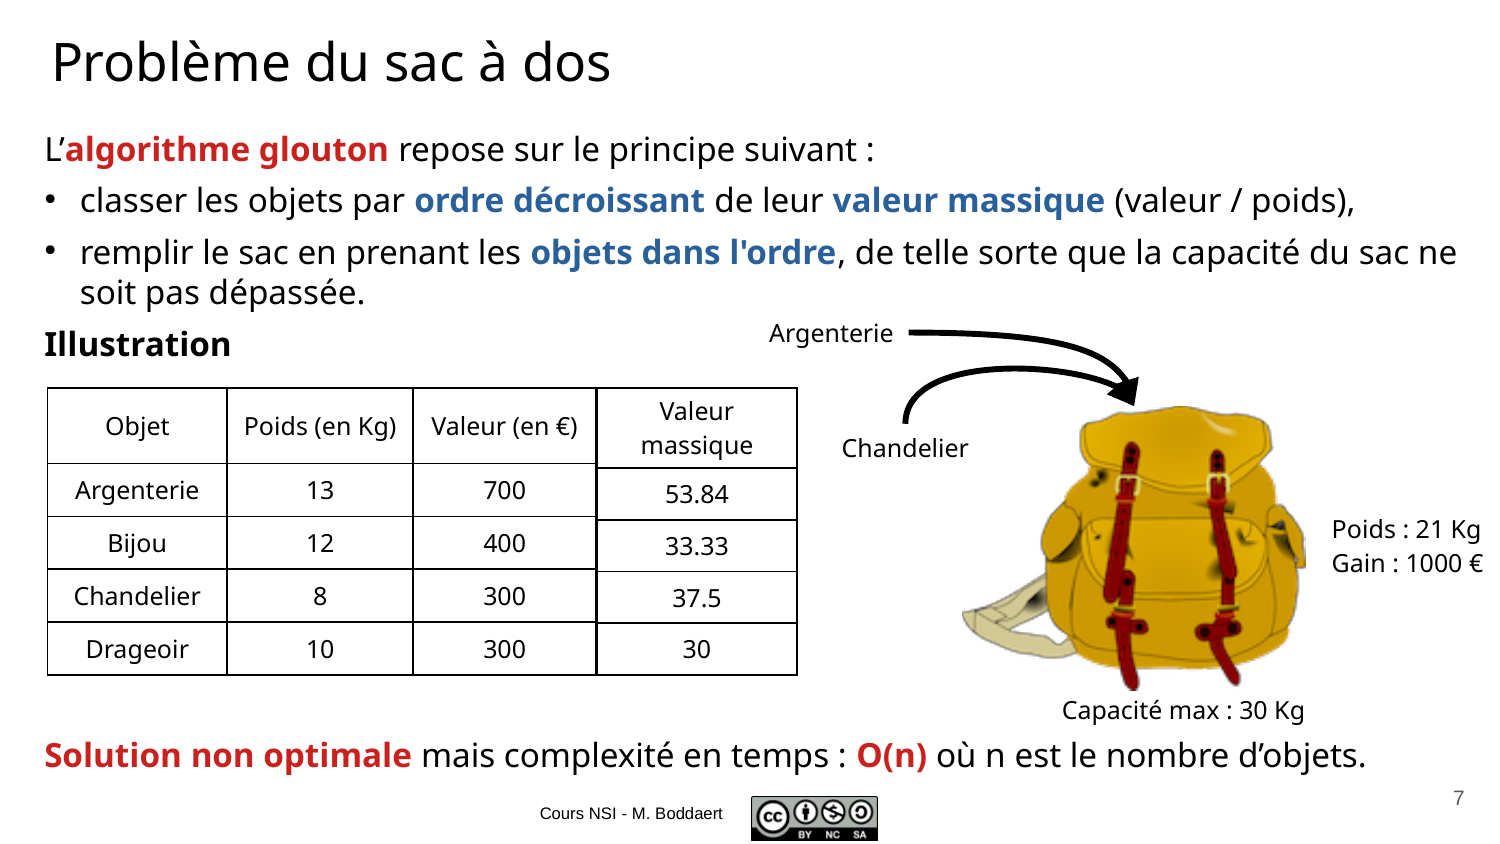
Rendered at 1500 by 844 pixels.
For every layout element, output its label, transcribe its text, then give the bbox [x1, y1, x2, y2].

text_box Poids : 21 Kg Gain : 1000 € [1316, 504, 1495, 578]
text_box Chandelier [826, 423, 978, 468]
text_box L’algorithme glouton repose sur le principe suivant : classer les objets par ordre décroissant de leur valeur massique (valeur / poids), remplir le sac en prenant les objets dans l'ordre, de telle sorte que la capacité du sac ne soit pas dépassée. [29, 120, 1477, 325]
picture [962, 406, 1306, 692]
text_box Capacité max : 30 Kg [1047, 685, 1315, 730]
table_cell 30 [598, 624, 796, 674]
title Problème du sac à dos [51, 13, 1449, 108]
table_cell Chandelier [48, 570, 226, 621]
table_cell 300 [414, 623, 595, 674]
table_cell 53.84 [598, 469, 796, 519]
table_cell Bijou [48, 517, 226, 568]
text_box Argenterie [754, 308, 903, 352]
table_cell Argenterie [48, 464, 226, 516]
slide_number <numéro> [1389, 764, 1480, 830]
table_cell 400 [414, 517, 595, 568]
table_cell 37.5 [598, 572, 796, 622]
table_cell 10 [228, 623, 412, 674]
table_cell 300 [414, 570, 595, 621]
table_cell 13 [228, 464, 412, 516]
table_cell 33.33 [598, 521, 796, 571]
picture [751, 796, 878, 841]
table_cell 700 [414, 464, 595, 516]
text_box Solution non optimale mais complexité en temps : O(n) où n est le nombre d’objets. [29, 724, 1477, 786]
table_header Valeur (en €) [414, 389, 595, 463]
table_header Valeur massique [598, 389, 796, 467]
table_cell 12 [228, 517, 412, 568]
table_header Poids (en Kg) [228, 389, 412, 463]
table_cell Drageoir [48, 623, 226, 674]
table_cell 8 [228, 570, 412, 621]
table_header Objet [48, 389, 226, 463]
text_box Illustration [29, 315, 266, 367]
